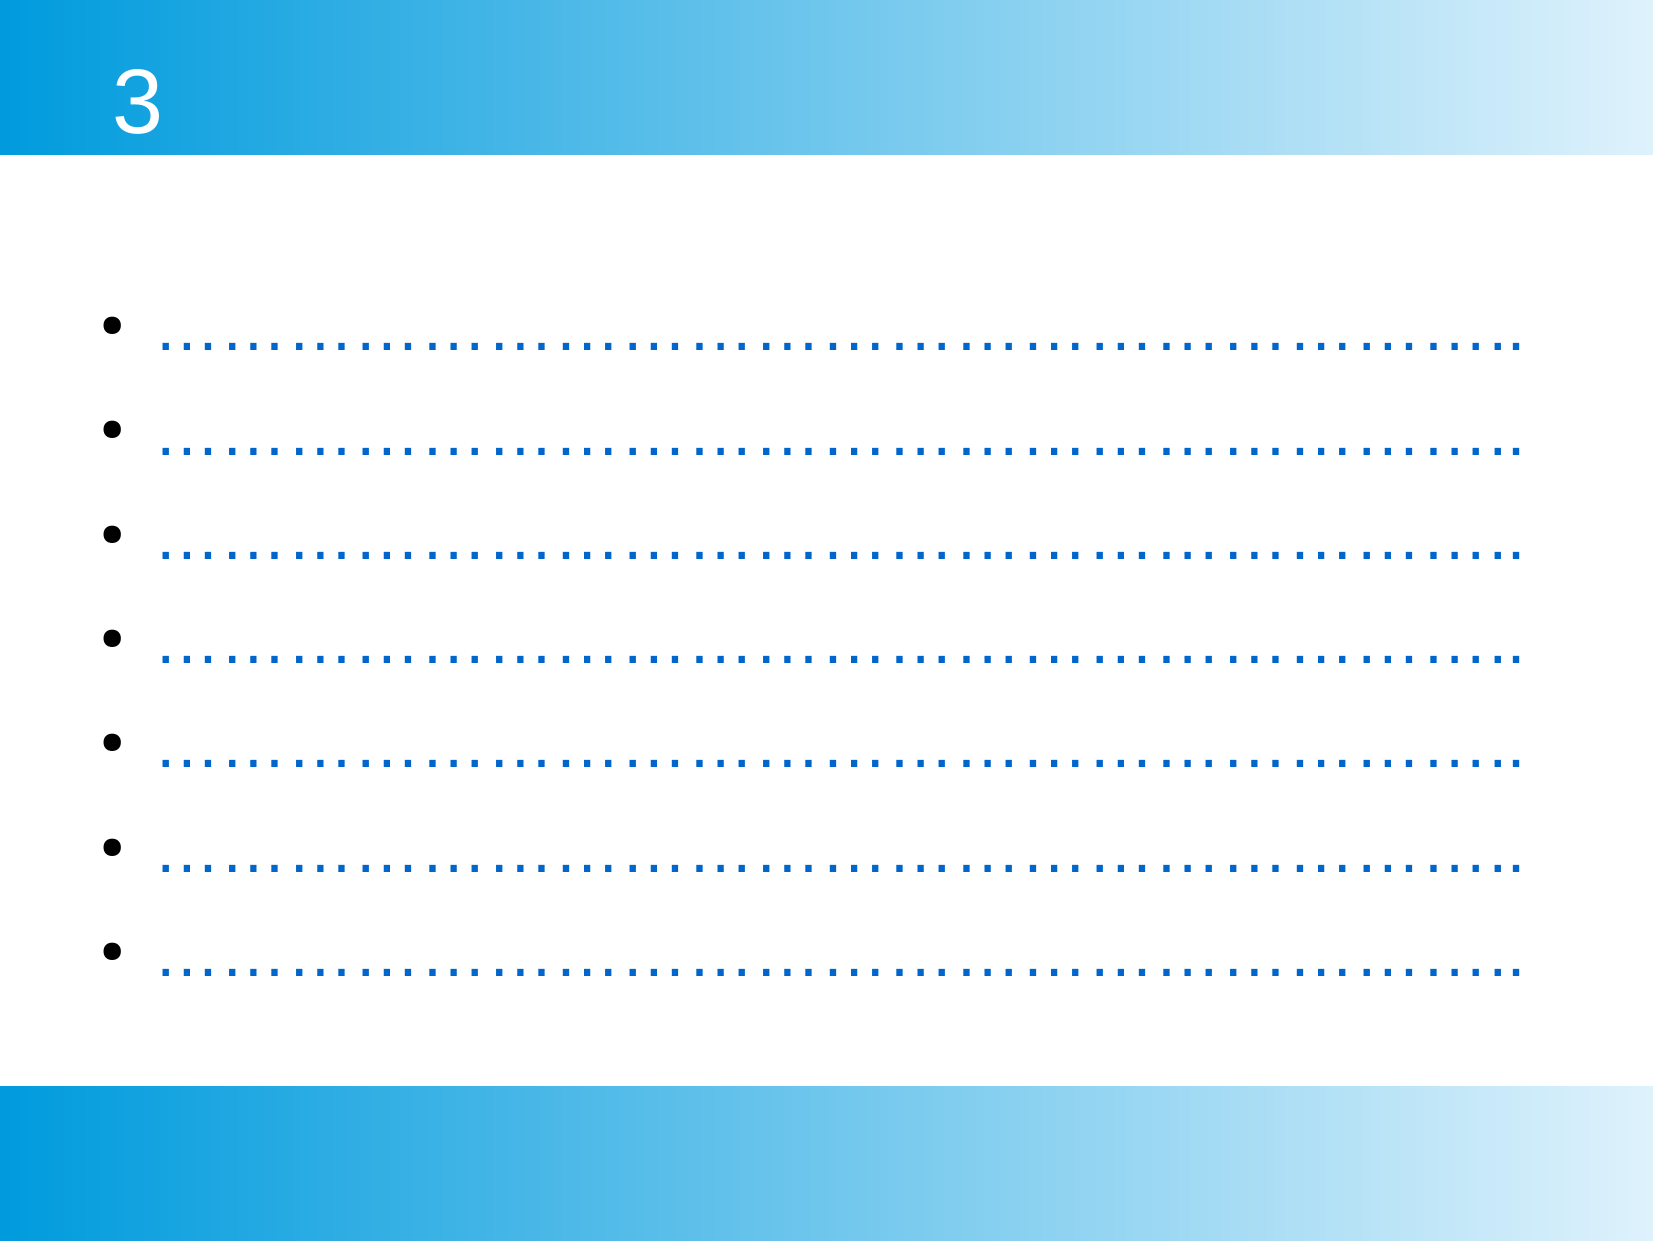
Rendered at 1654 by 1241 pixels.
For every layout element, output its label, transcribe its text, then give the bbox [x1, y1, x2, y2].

list …………………………………………………….. …………………………………………………….. …………………………………………………….. …………………………………………………….. …………………………………………………….. …………………………………………………….. …………………………………………………….. [82, 290, 1571, 1010]
title 3 [82, 49, 1571, 155]
